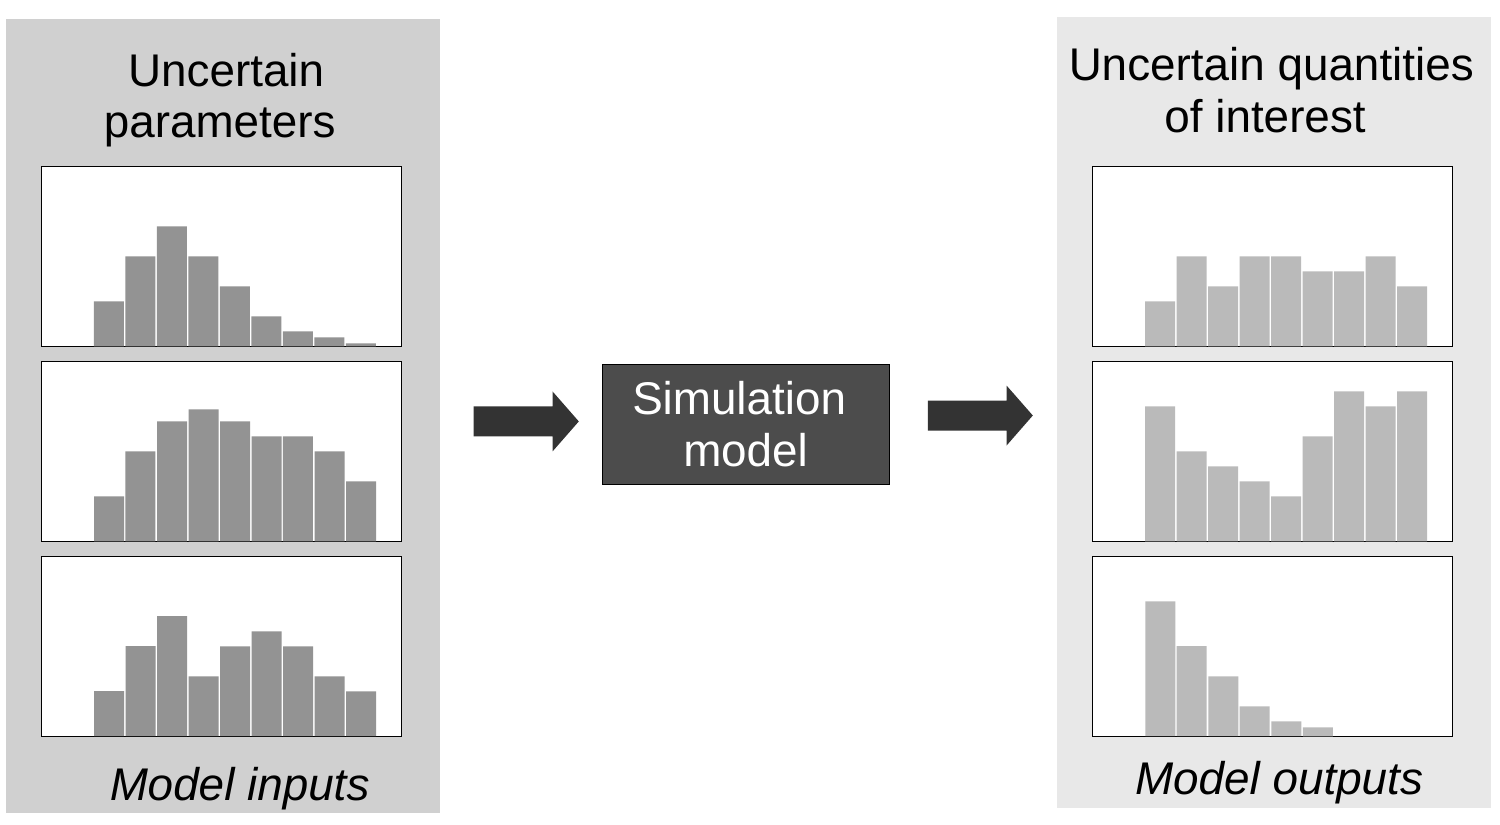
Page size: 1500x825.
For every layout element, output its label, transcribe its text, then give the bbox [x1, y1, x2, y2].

text_box [5, 18, 441, 814]
text_box Model outputs [1120, 745, 1481, 825]
text_box Model inputs [95, 751, 426, 825]
text_box [1056, 16, 1492, 809]
text_box Simulation model [602, 364, 890, 485]
text_box Uncertain quantities of interest [1054, 31, 1490, 252]
text_box [473, 391, 579, 452]
text_box Uncertain parameters [8, 37, 444, 179]
text_box [927, 385, 1033, 446]
